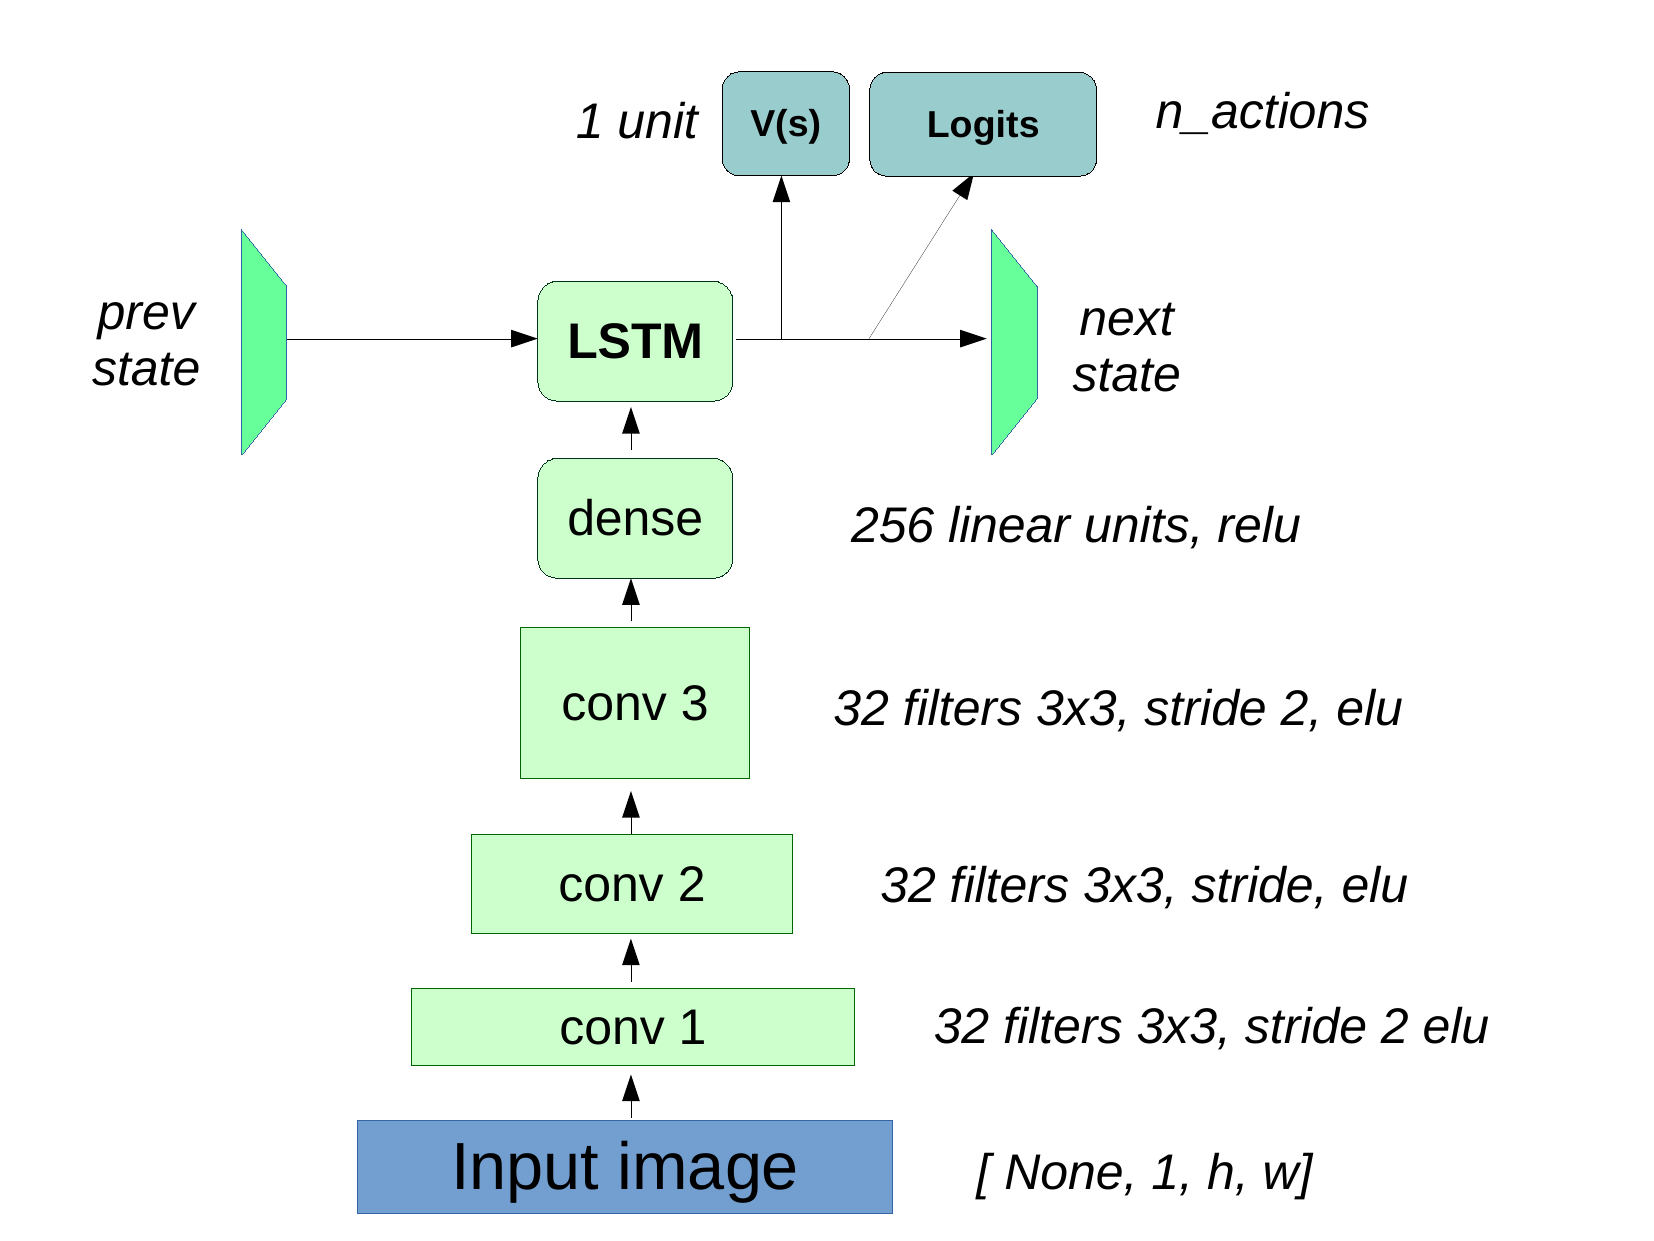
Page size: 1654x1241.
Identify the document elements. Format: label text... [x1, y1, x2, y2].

text_box [241, 404, 283, 455]
text_box 256 linear units, relu [836, 489, 1406, 616]
text_box next state [842, 283, 1412, 410]
text_box n_actions [977, 76, 1548, 203]
text_box LSTM [537, 281, 733, 402]
text_box conv 2 [471, 834, 793, 934]
text_box dense [537, 458, 733, 579]
text_box [241, 229, 280, 277]
text_box Input image [357, 1120, 893, 1214]
text_box conv 1 [411, 988, 855, 1066]
text_box [991, 410, 1028, 455]
text_box [ None, 1, h, w] [961, 1136, 1329, 1208]
text_box 1 unit [515, 85, 759, 157]
text_box [991, 229, 1035, 283]
text_box Logits [869, 72, 1097, 177]
text_box prev state [0, 277, 431, 404]
text_box 32 filters 3x3, stride 2, elu [818, 672, 1524, 799]
text_box conv 3 [520, 627, 750, 779]
text_box 32 filters 3x3, stride, elu [865, 849, 1435, 977]
text_box 32 filters 3x3, stride 2 elu [918, 991, 1620, 1118]
text_box V(s) [722, 71, 850, 176]
